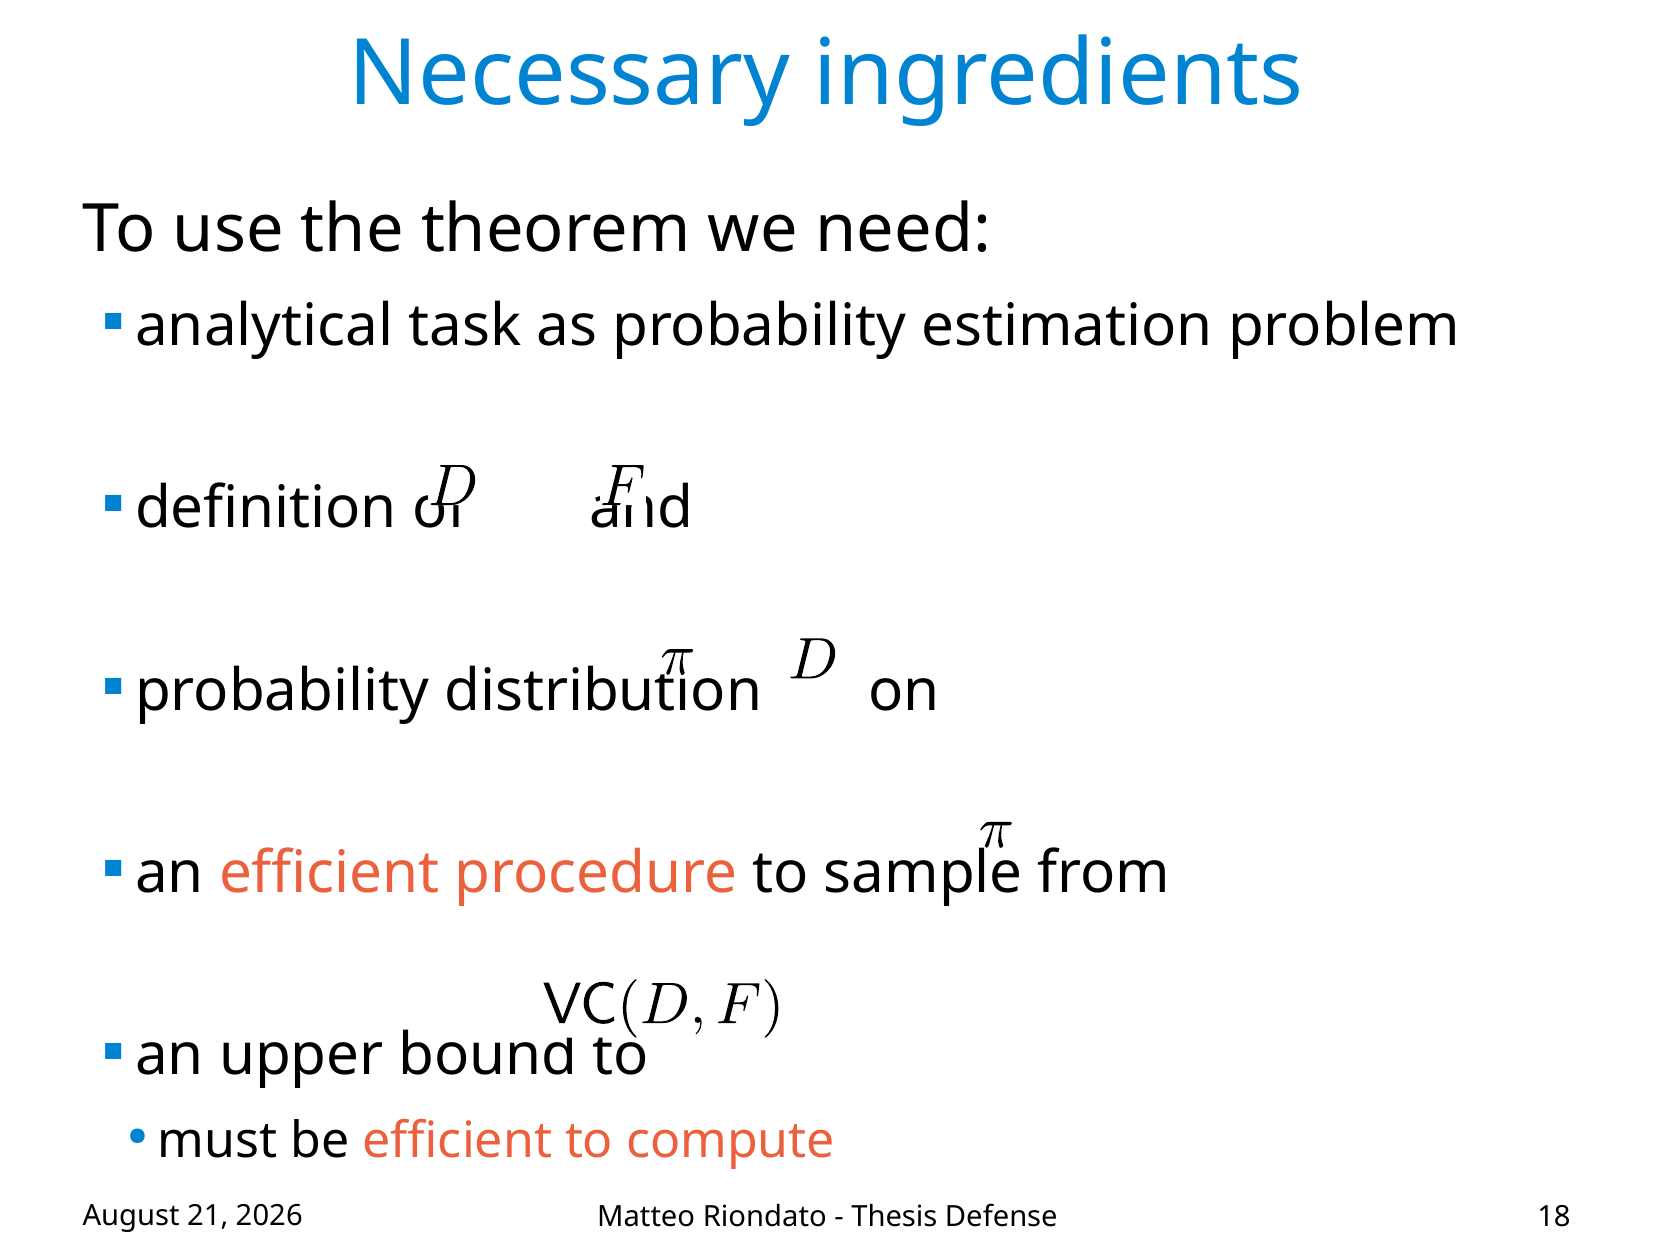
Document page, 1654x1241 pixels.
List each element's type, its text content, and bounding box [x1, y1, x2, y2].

list To use the theorem we need: analytical task as probability estimation problem definition of and probability distribution on an efficient procedure to sample from an upper bound to must be efficient to compute [82, 180, 1571, 1186]
title Necessary ingredients [82, 0, 1571, 139]
text_box [542, 979, 785, 1038]
text_box [600, 465, 646, 506]
text_box [788, 638, 839, 679]
text_box [978, 821, 1015, 848]
text_box [660, 649, 696, 676]
text_box [428, 465, 479, 506]
